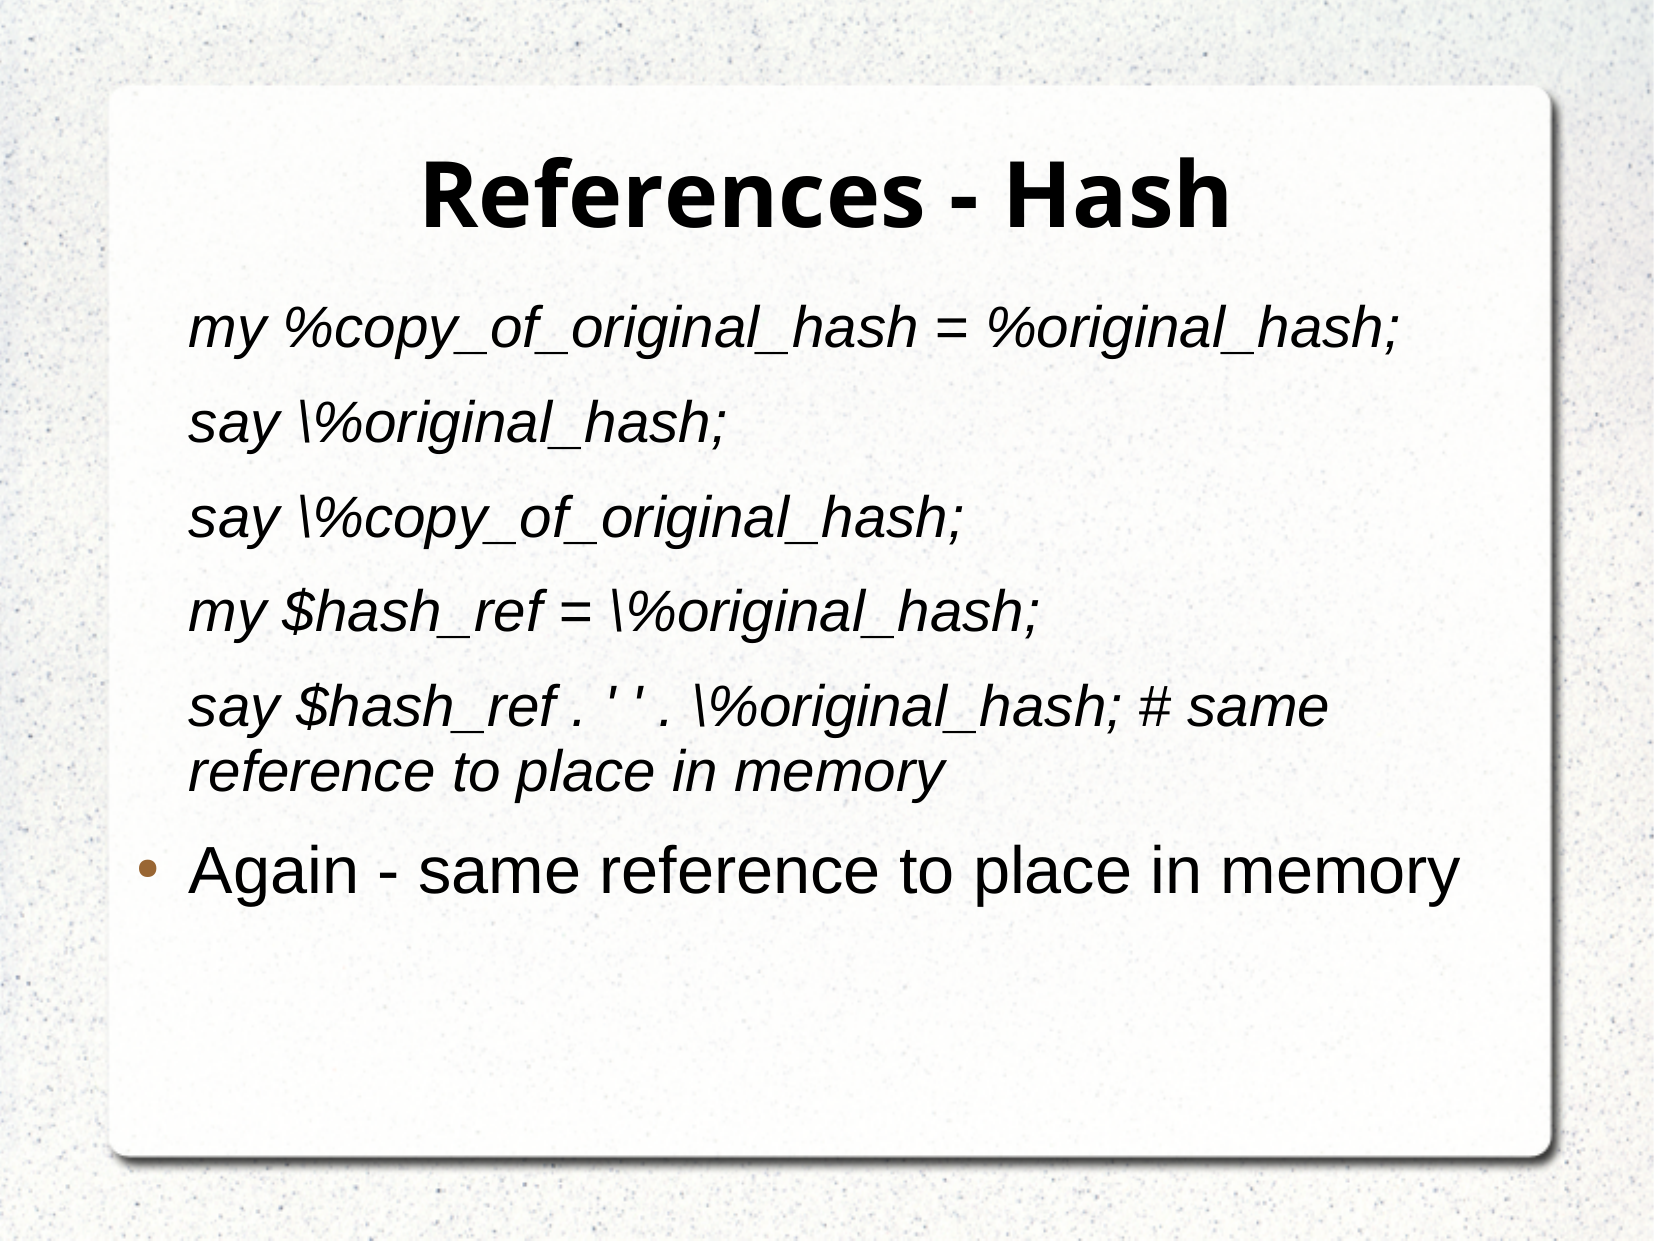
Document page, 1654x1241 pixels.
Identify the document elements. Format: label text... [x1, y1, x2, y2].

picture [0, 0, 1654, 1241]
title References - Hash [118, 88, 1536, 296]
list my %copy_of_original_hash = %original_hash; say \%original_hash; say \%copy_of_original_hash; my $hash_ref = \%original_hash; say $hash_ref . ' ' . \%original_hash; # same reference to place in memory Again - same reference to place in memory [118, 295, 1506, 1034]
